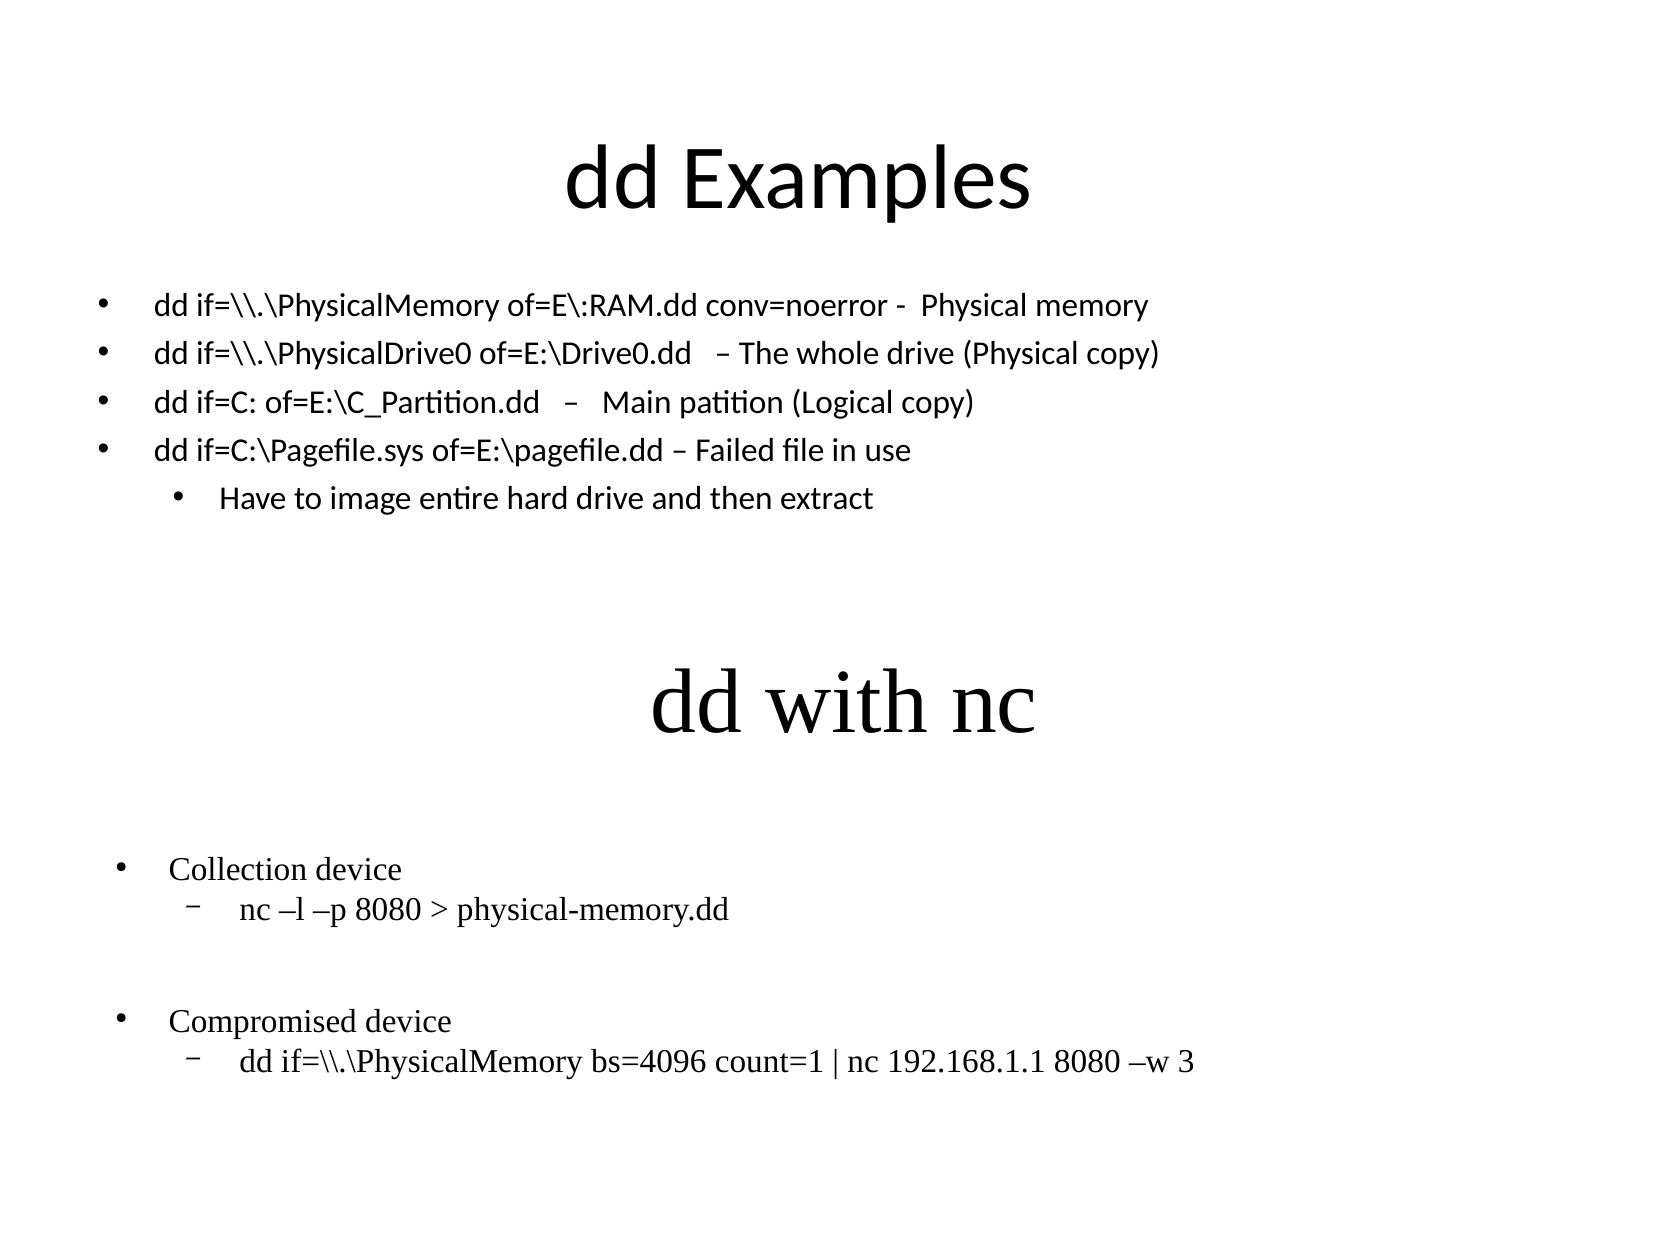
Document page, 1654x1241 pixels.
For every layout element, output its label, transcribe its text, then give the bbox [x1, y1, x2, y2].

title dd with nc [82, 592, 1571, 800]
text_box dd if=\\.\PhysicalMemory of=E\:RAM.dd conv=noerror - Physical memory dd if=\\.\PhysicalDrive0 of=E:\Drive0.dd – The whole drive (Physical copy) dd if=C: of=E:\C_Partition.dd – Main patition (Logical copy) dd if=C:\Pagefile.sys of=E:\pagefile.dd – Failed file in use Have to image entire hard drive and then extract [82, 275, 1571, 579]
text_box dd Examples [55, 68, 1544, 276]
list Collection device nc –l –p 8080 > physical-memory.dd Compromised device dd if=\\.\PhysicalMemory bs=4096 count=1 | nc 192.168.1.1 8080 –w 3 [82, 840, 1571, 1234]
